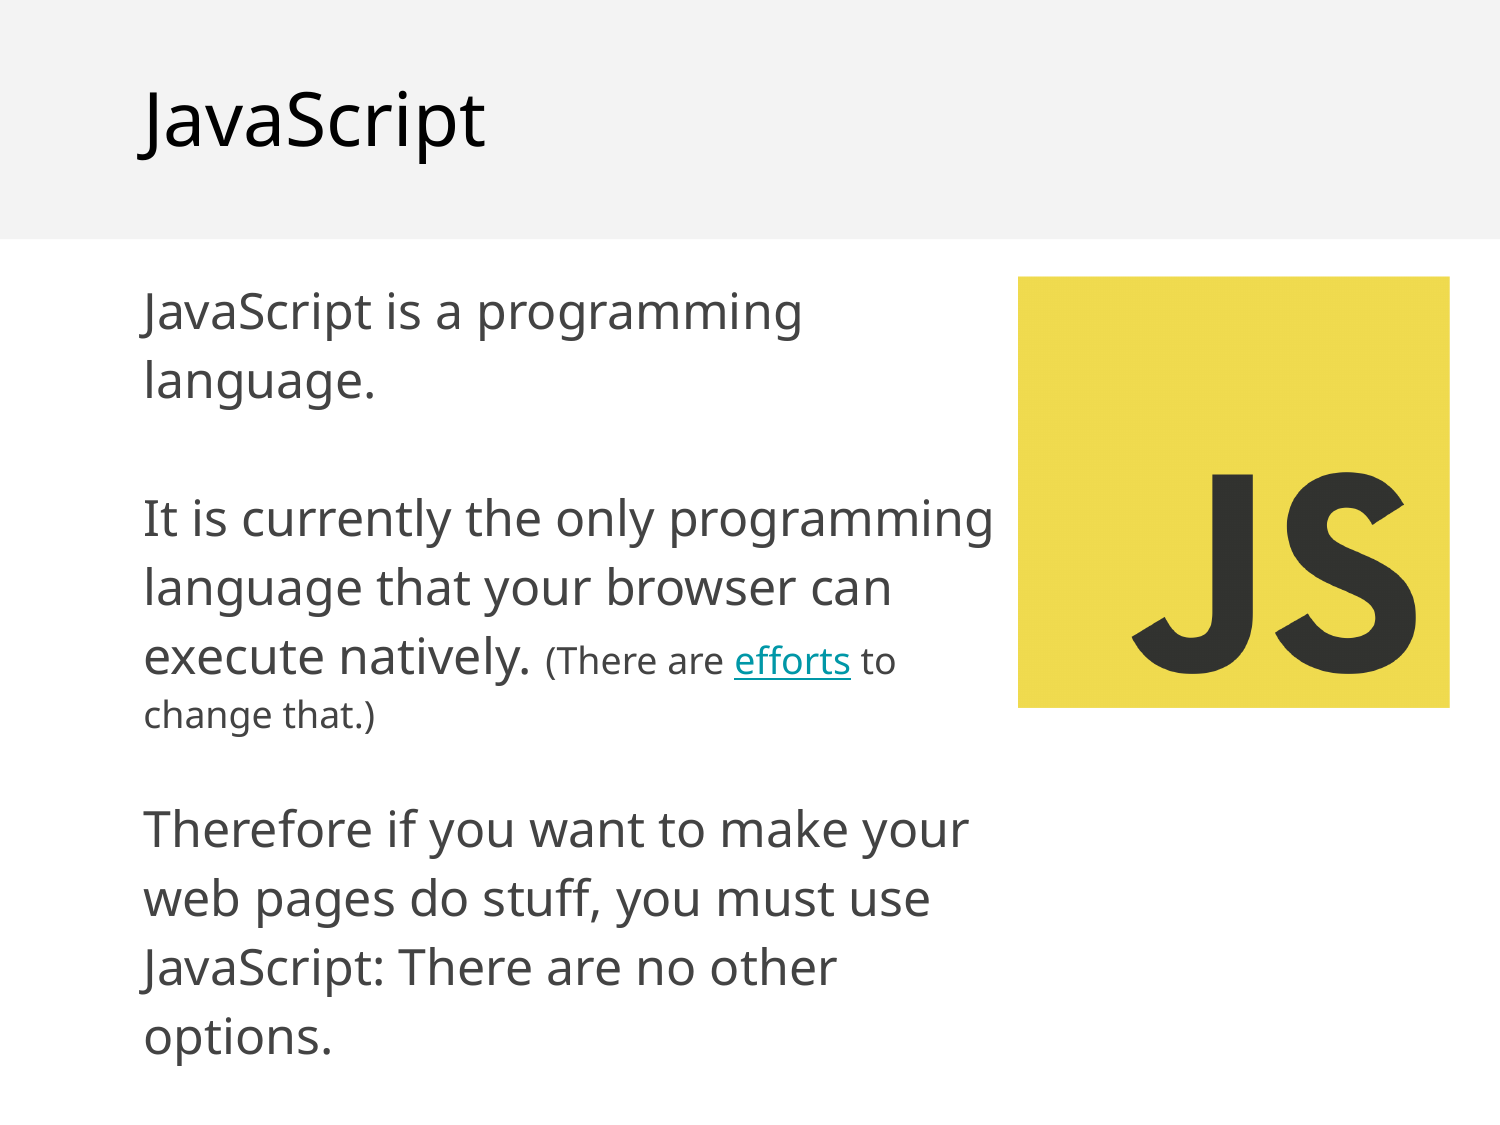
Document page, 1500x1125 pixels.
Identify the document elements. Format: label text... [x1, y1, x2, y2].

title JavaScript [128, 56, 1372, 183]
list JavaScript is a programming language. It is currently the only programming language that your browser can execute natively. (There are efforts to change that.) Therefore if you want to make your web pages do stuff, you must use JavaScript: There are no other options. [128, 255, 1019, 1004]
picture [1018, 276, 1450, 708]
